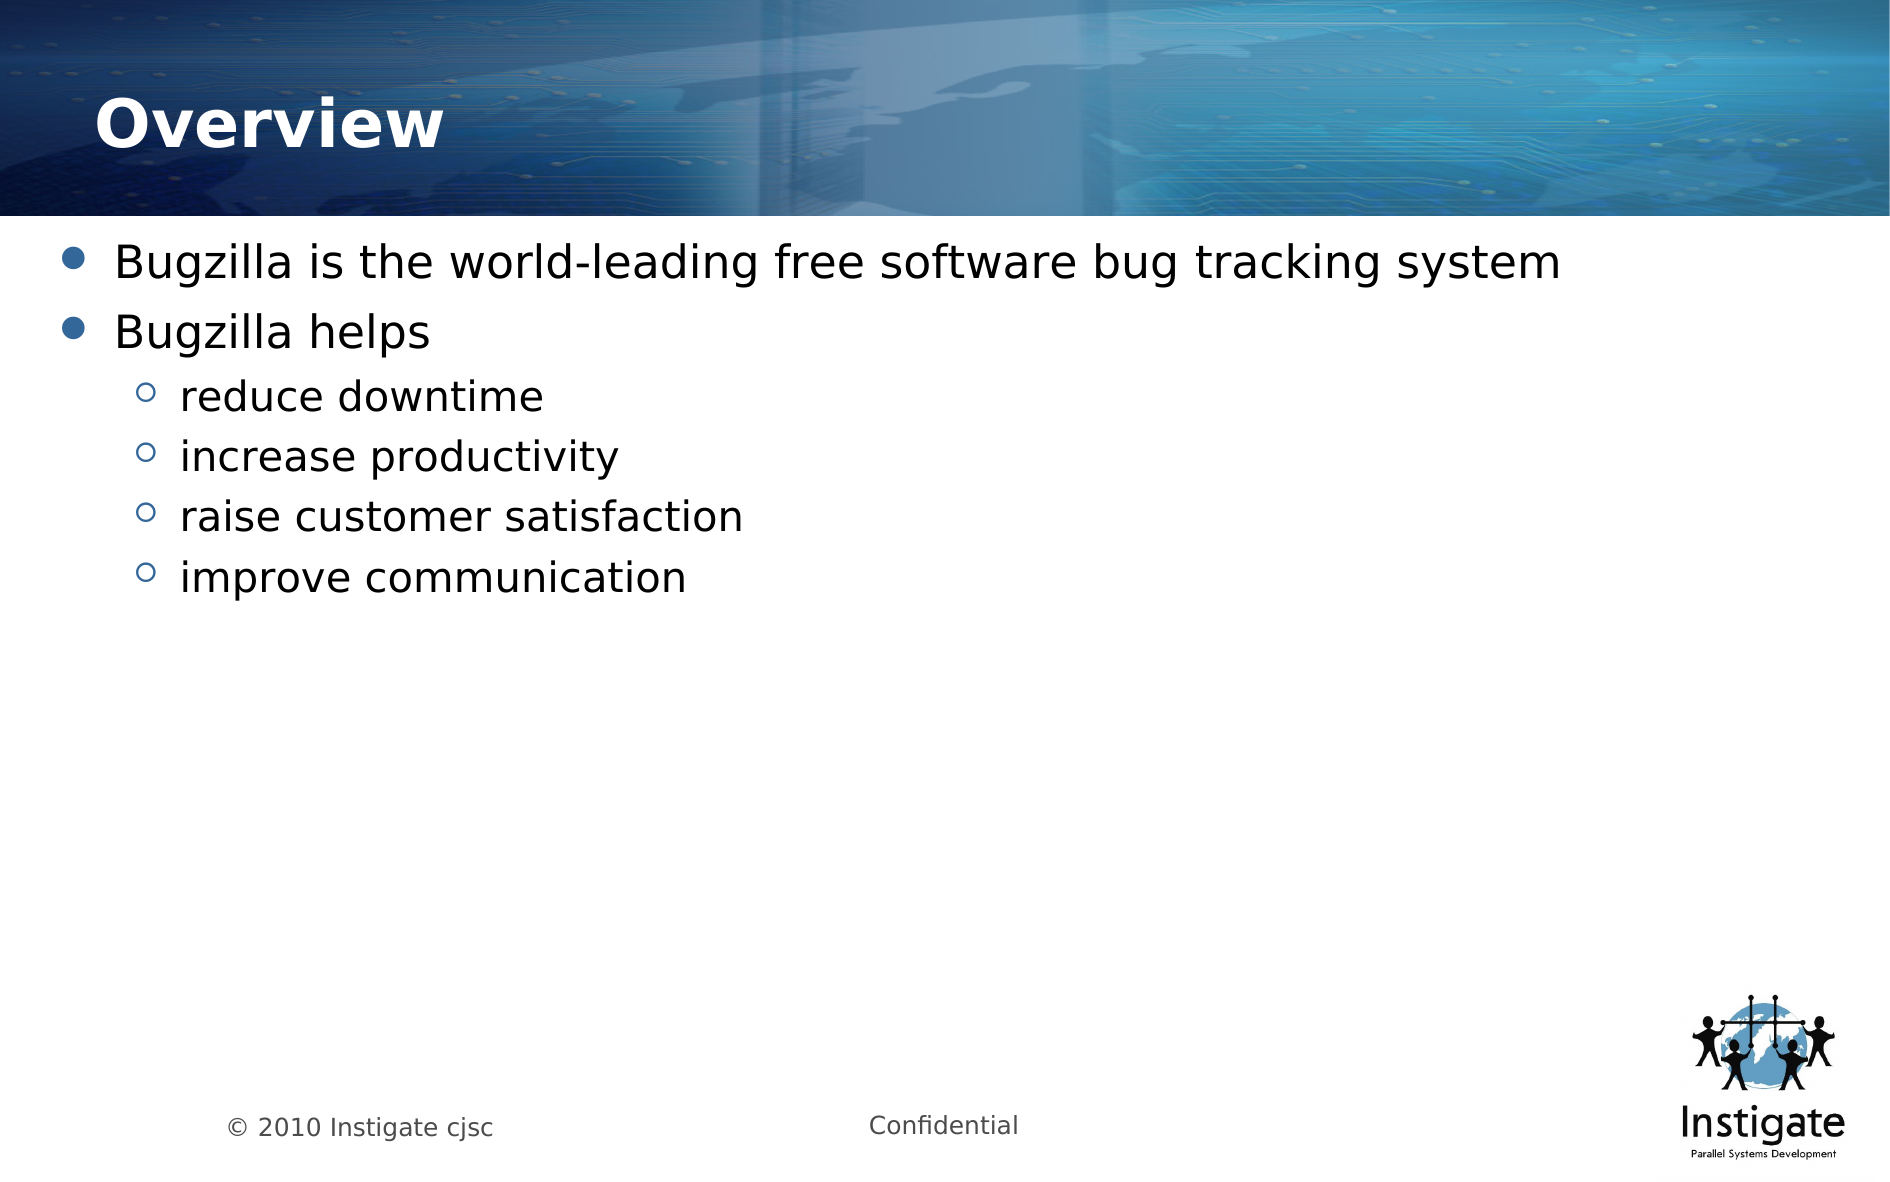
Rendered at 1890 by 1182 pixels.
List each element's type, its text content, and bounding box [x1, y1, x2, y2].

picture [1650, 956, 1876, 1182]
title Overview [94, 54, 1793, 210]
picture [0, 0, 1890, 216]
list Bugzilla is the world-leading free software bug tracking system Bugzilla helps reduce downtime increase productivity raise customer satisfaction improve communication [59, 236, 1831, 1001]
